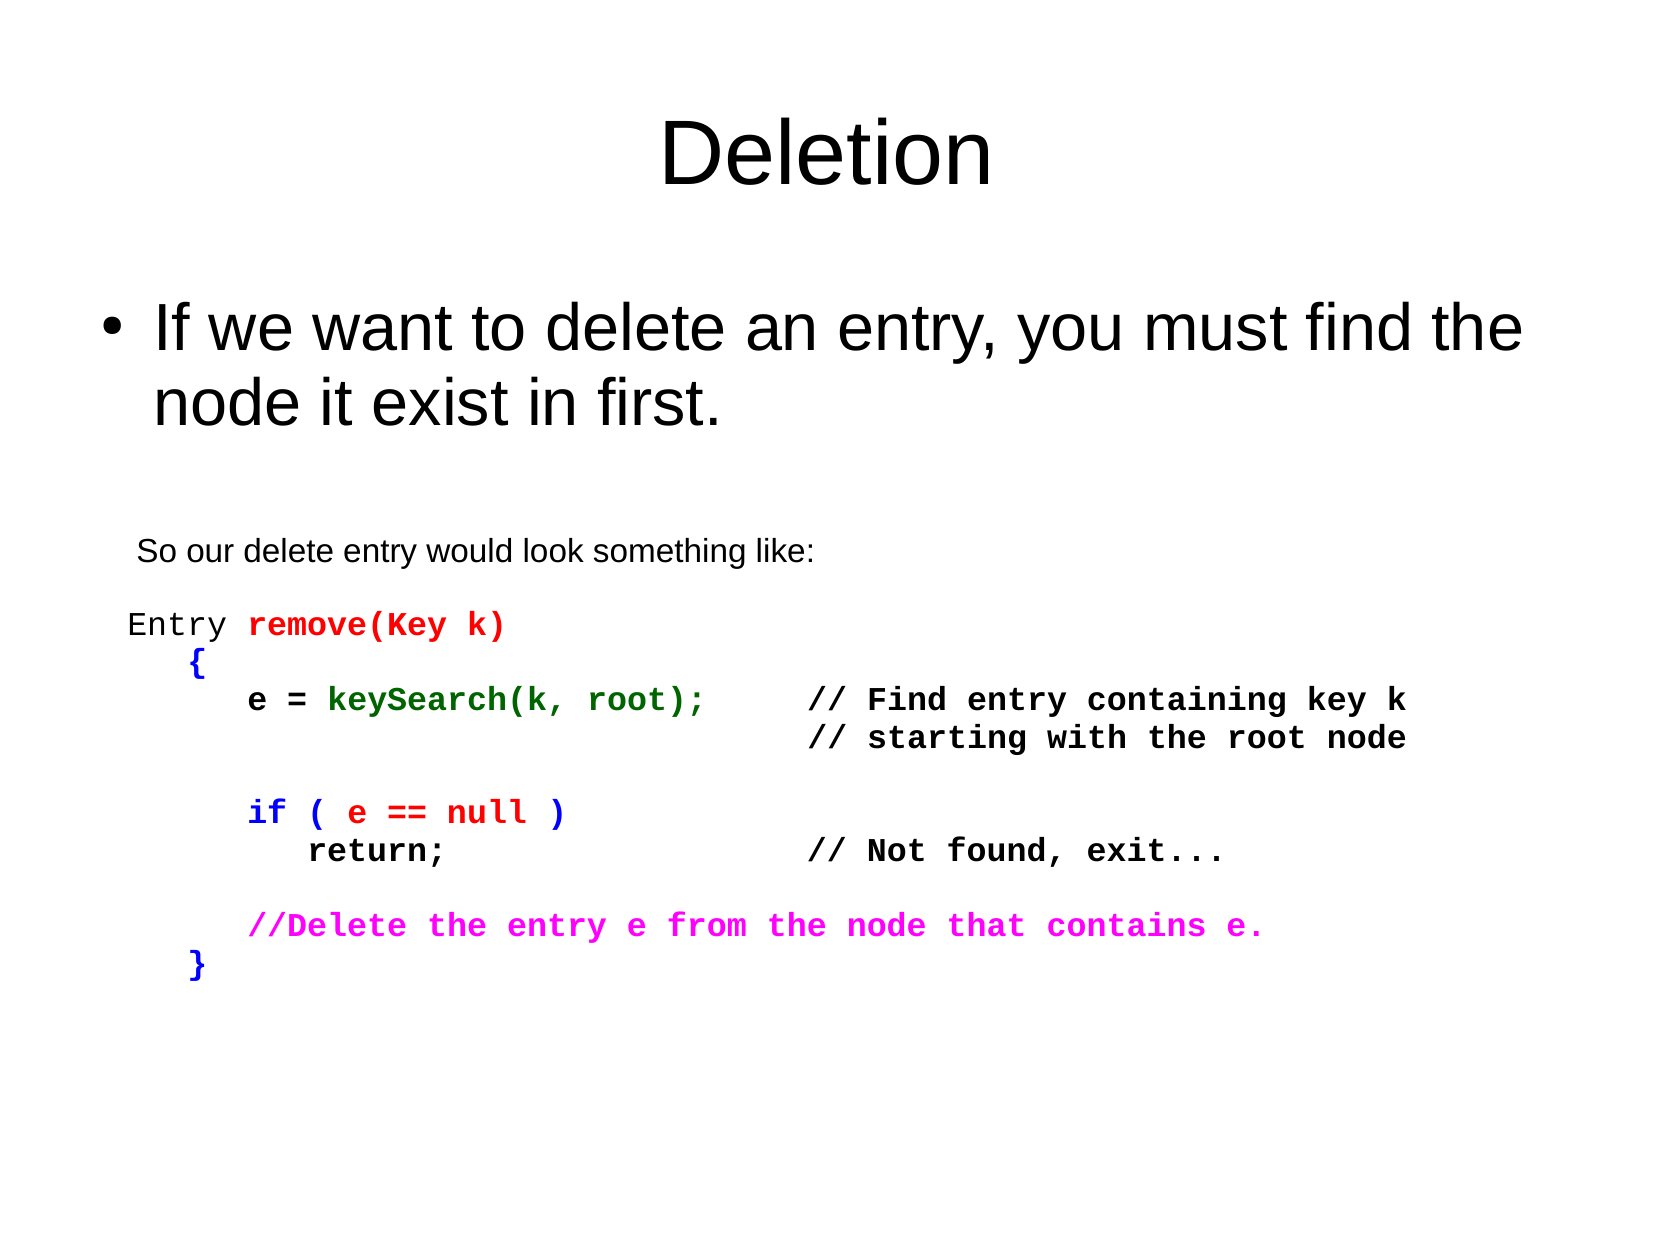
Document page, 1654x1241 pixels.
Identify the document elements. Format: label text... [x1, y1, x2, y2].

text_box So our delete entry would look something like: Entry remove(Key k) { e = keySearch(k, root); // Find entry containing key k // starting with the root node if ( e == null ) return; // Not found, exit... //Delete the entry e from the node that contains e. } [112, 525, 1423, 992]
title Deletion [82, 56, 1571, 250]
list If we want to delete an entry, you must find the node it exist in first. [82, 290, 1571, 440]
